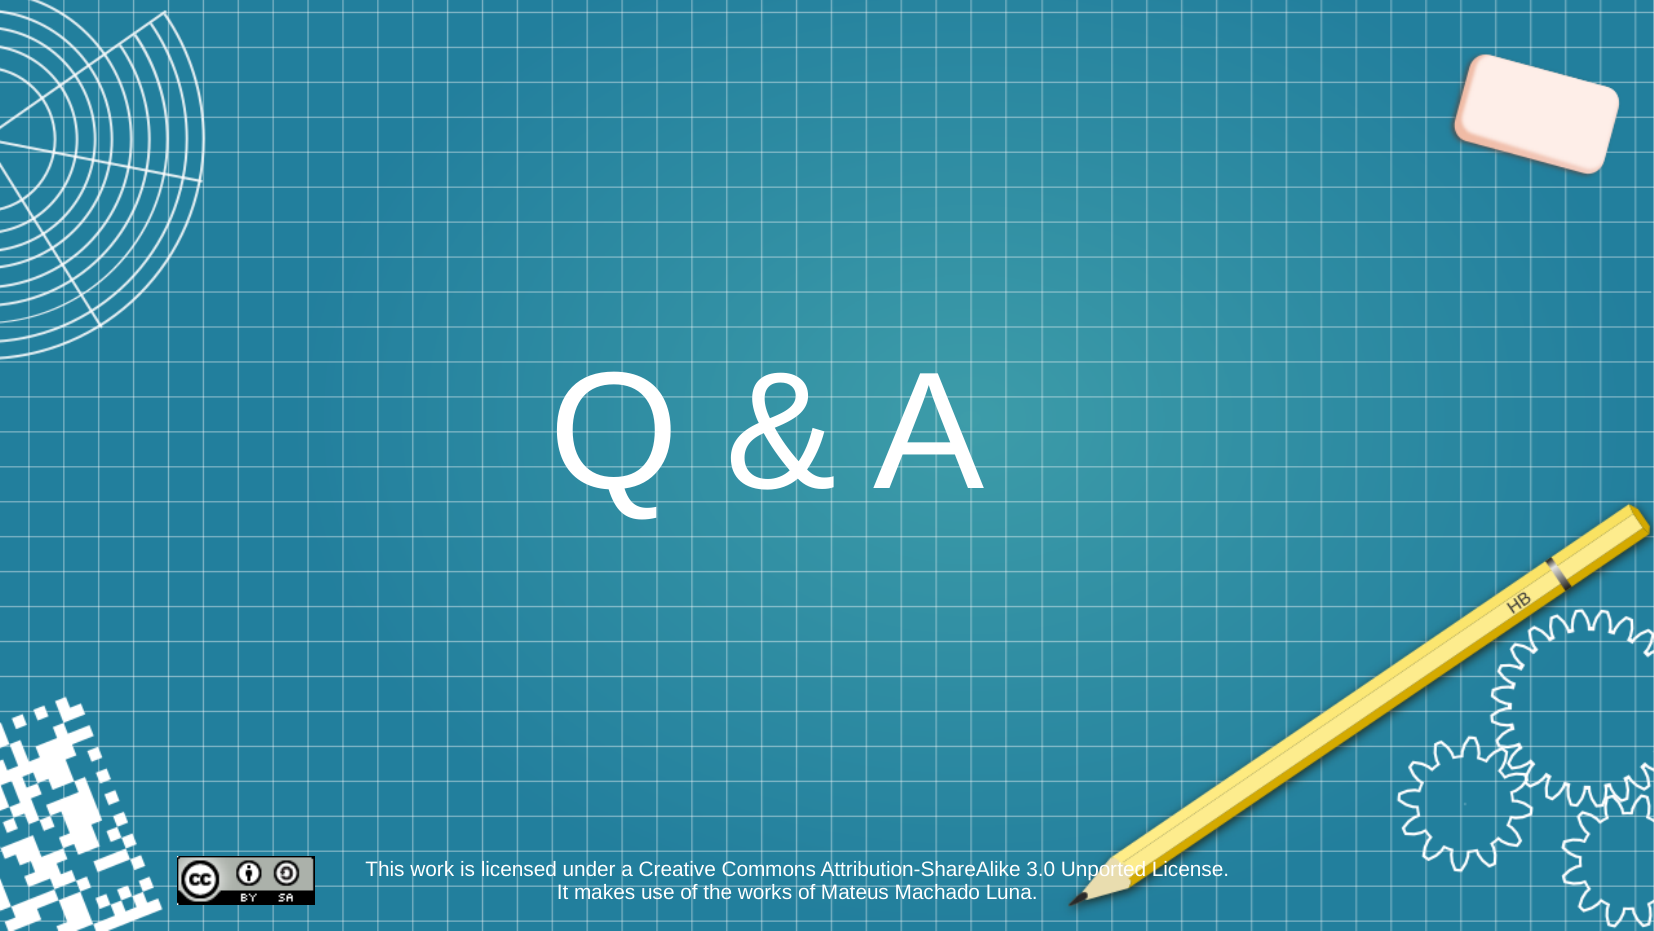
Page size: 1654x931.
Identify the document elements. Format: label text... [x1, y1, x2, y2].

picture [0, 0, 1654, 931]
text_box Q & A [324, 330, 1211, 532]
title This work is licensed under a Creative Commons Attribution-ShareAlike 3.0 Unported License. It makes use of the works of Mateus Machado Luna. [315, 856, 1388, 905]
